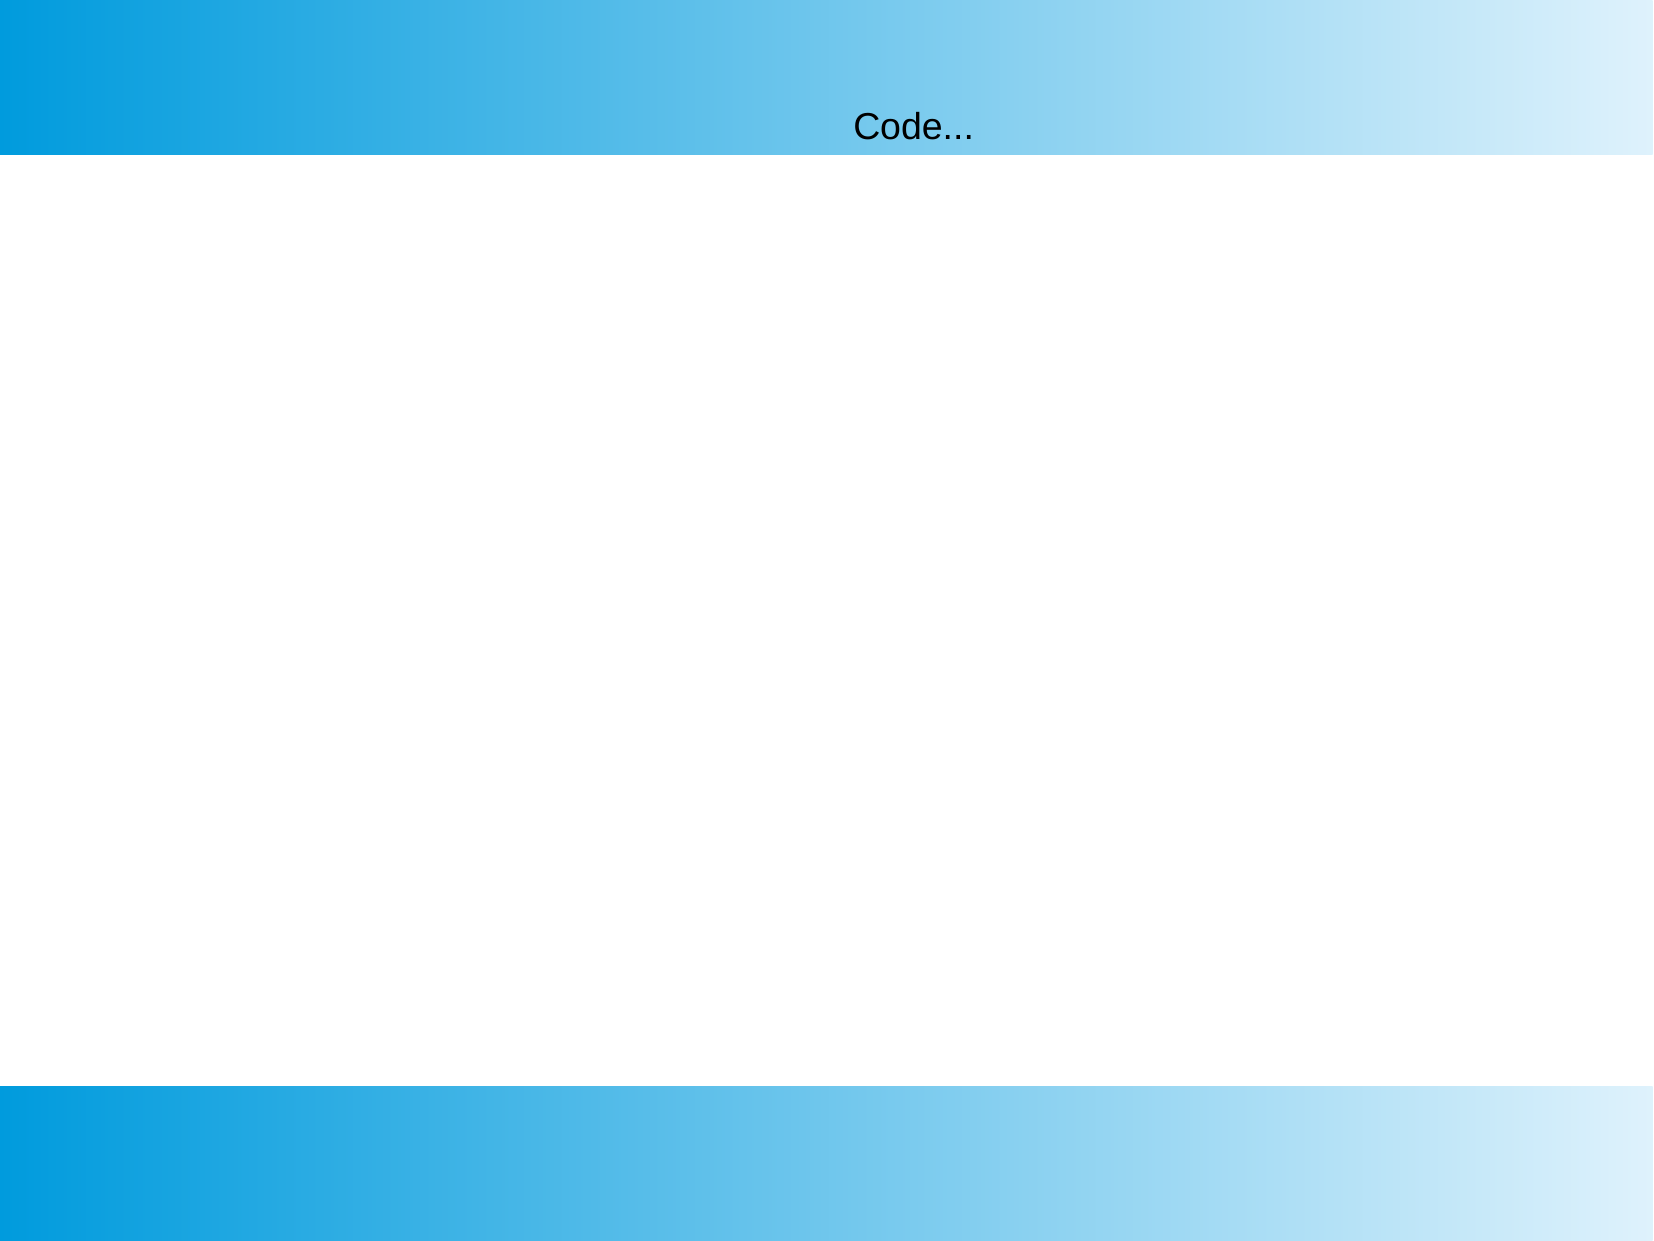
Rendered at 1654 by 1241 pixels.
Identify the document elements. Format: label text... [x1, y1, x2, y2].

text_box Code... [838, 94, 989, 155]
